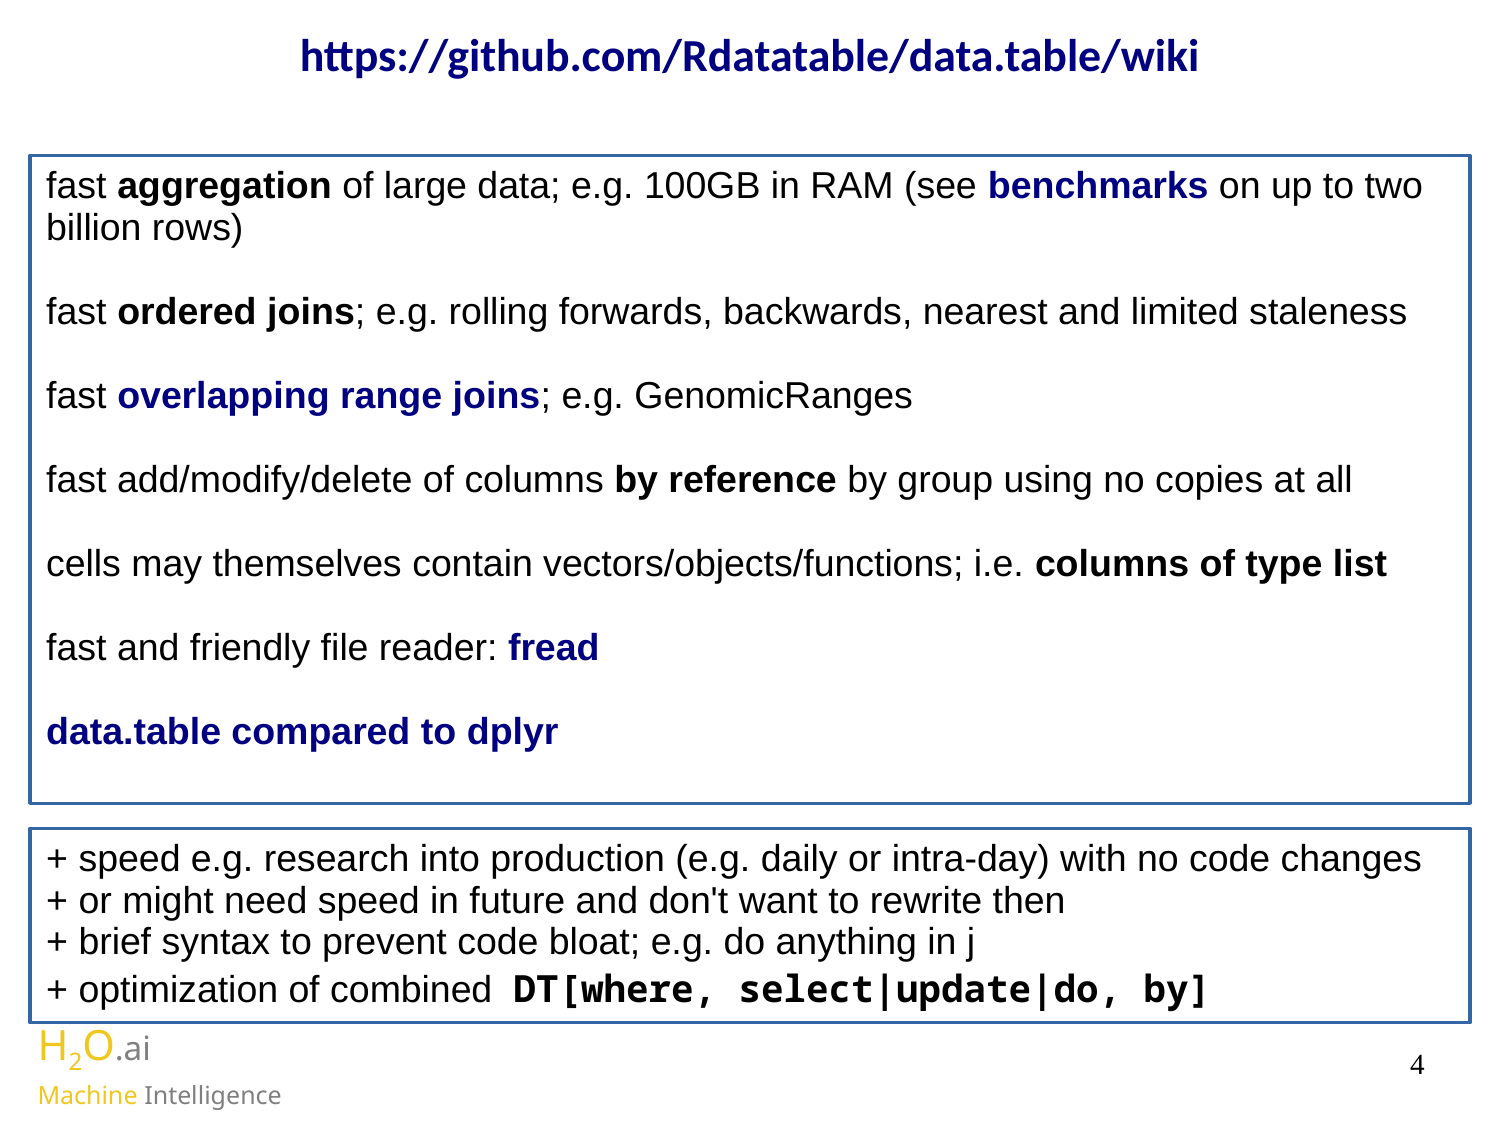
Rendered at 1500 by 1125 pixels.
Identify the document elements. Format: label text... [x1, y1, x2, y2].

text_box + speed e.g. research into production (e.g. daily or intra-day) with no code changes + or might need speed in future and don't want to rewrite then + brief syntax to prevent code bloat; e.g. do anything in j + optimization of combined DT[where, select|update|do, by] [30, 828, 1471, 1018]
title https://github.com/Rdatatable/data.table/wiki [75, 15, 1425, 105]
text_box fast aggregation of large data; e.g. 100GB in RAM (see benchmarks on up to two billion rows) fast ordered joins; e.g. rolling forwards, backwards, nearest and limited staleness fast overlapping range joins; e.g. GenomicRanges fast add/modify/delete of columns by reference by group using no copies at all cells may themselves contain vectors/objects/functions; i.e. columns of type list fast and friendly file reader: fread data.table compared to dplyr [30, 155, 1471, 804]
